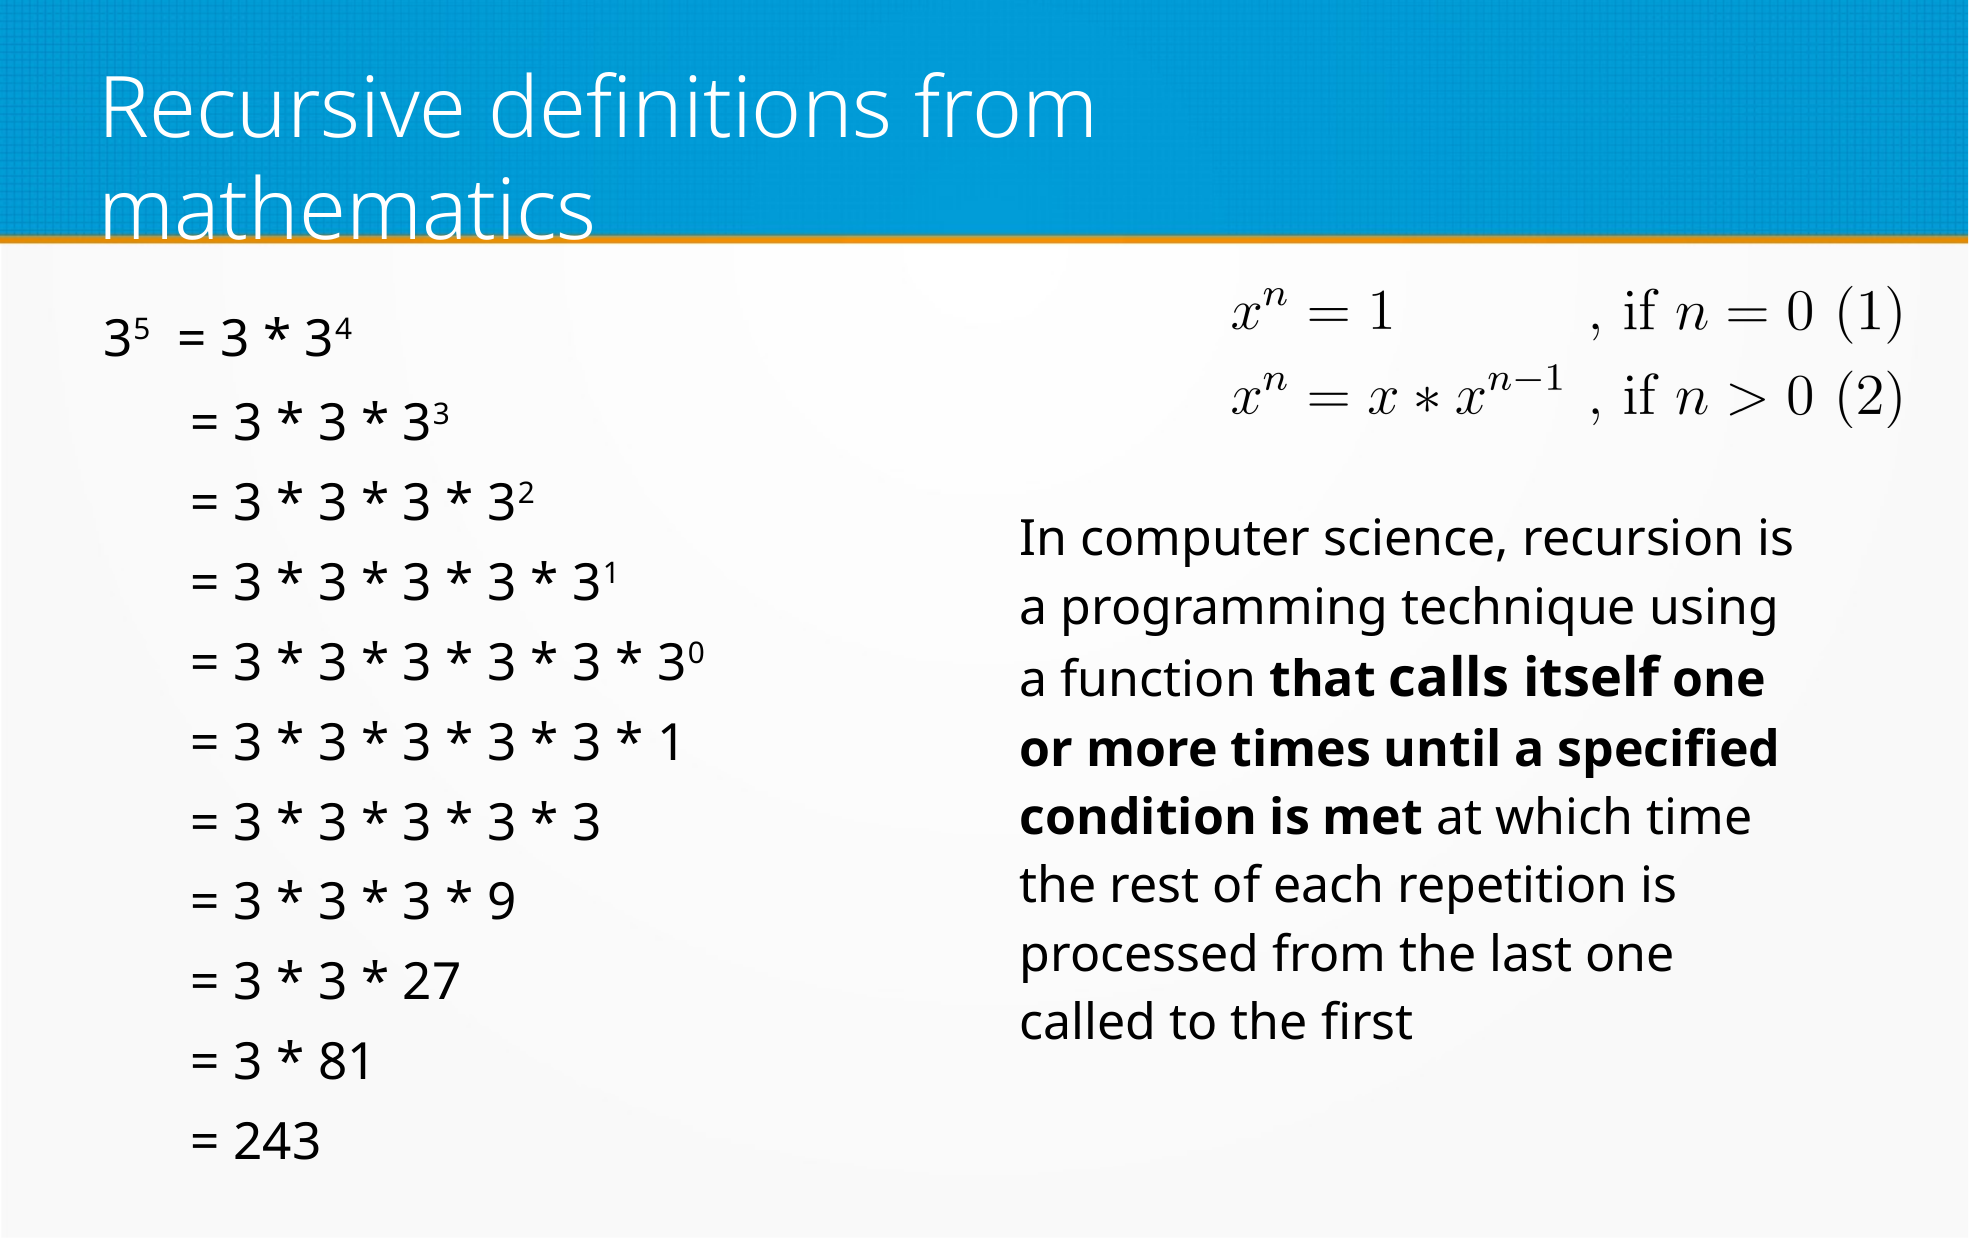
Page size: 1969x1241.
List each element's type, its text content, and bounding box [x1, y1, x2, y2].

title Recursive definitions from mathematics [98, 49, 1870, 257]
list 35 = 3 * 34 = 3 * 3 * 33 = 3 * 3 * 3 * 32 = 3 * 3 * 3 * 3 * 31 = 3 * 3 * 3 * 3 * 3 * 30 = 3 * 3 * 3 * 3 * 3 * 1 = 3 * 3 * 3 * 3 * 3 = 3 * 3 * 3 * 9 = 3 * 3 * 27 = 3 * 81 = 243 [90, 305, 1862, 1171]
picture [0, 233, 1969, 1241]
text_box In computer science, recursion is a programming technique using a function that calls itself one or more times until a specified condition is met at which time the rest of each repetition is processed from the last one called to the first [1005, 495, 1816, 1156]
